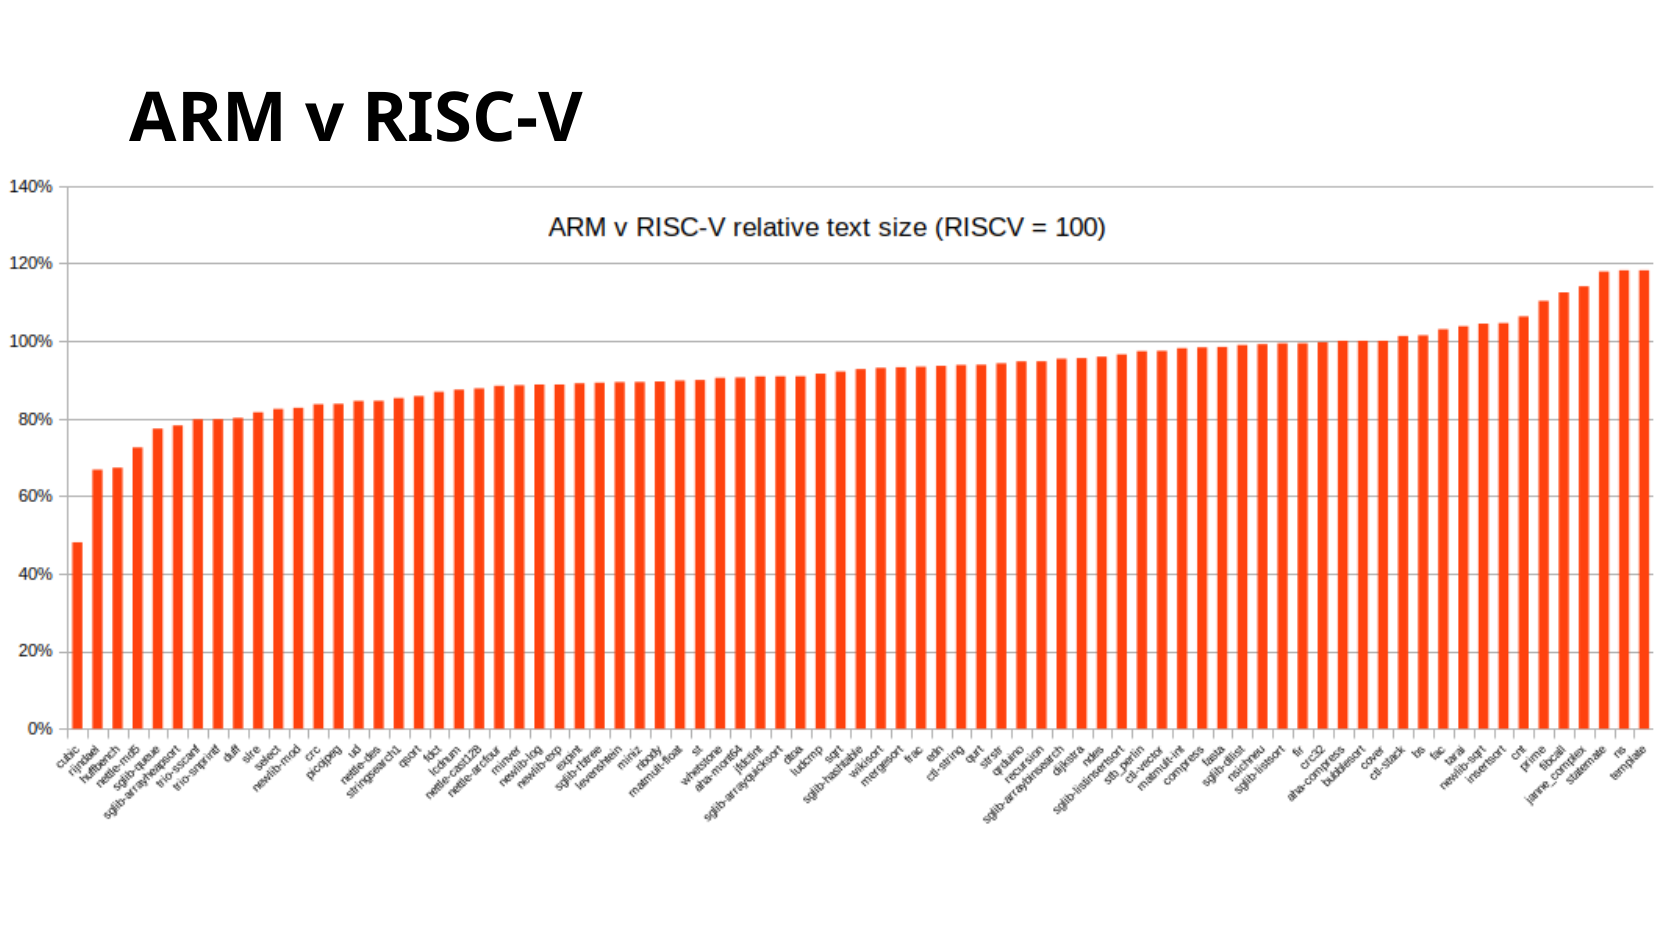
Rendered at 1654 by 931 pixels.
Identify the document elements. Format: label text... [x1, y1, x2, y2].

title ARM v RISC-V [129, 37, 1571, 177]
picture [0, 177, 1654, 827]
